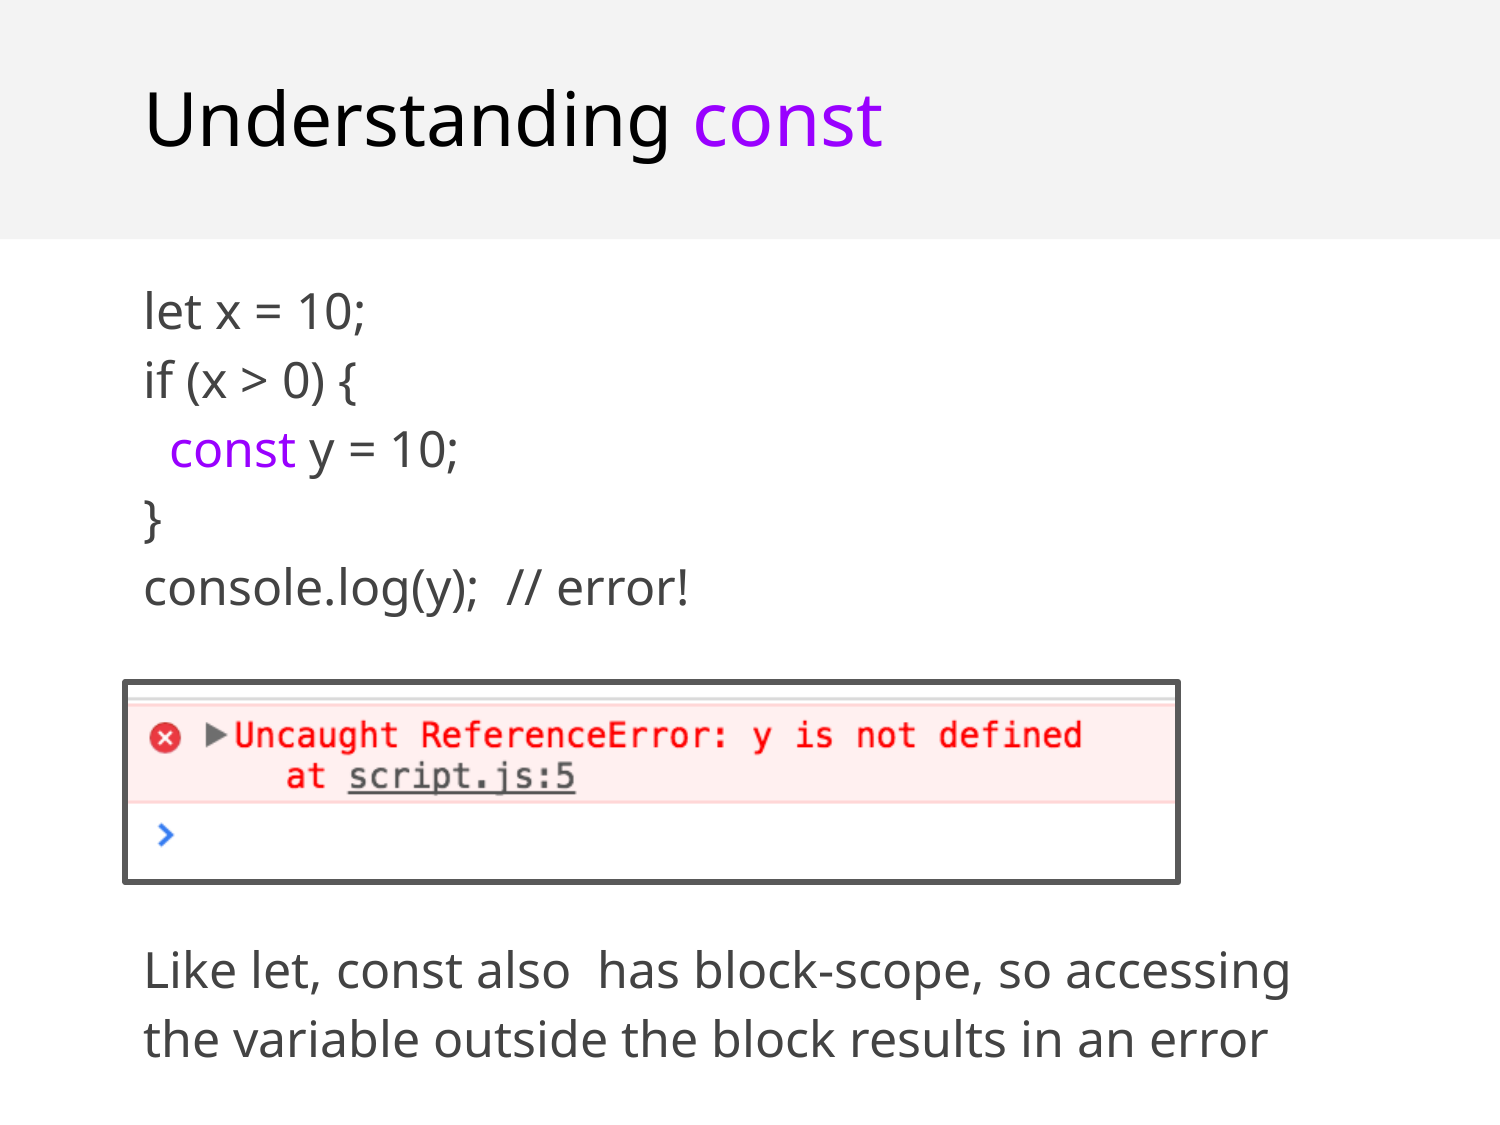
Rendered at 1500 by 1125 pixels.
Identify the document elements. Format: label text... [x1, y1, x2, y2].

title Understanding const [128, 56, 1372, 183]
picture [128, 685, 1176, 879]
list let x = 10; if (x > 0) { const y = 10; } console.log(y); // error! [128, 255, 1372, 782]
list Like let, const also has block-scope, so accessing the variable outside the block results in an error [128, 914, 1372, 1076]
